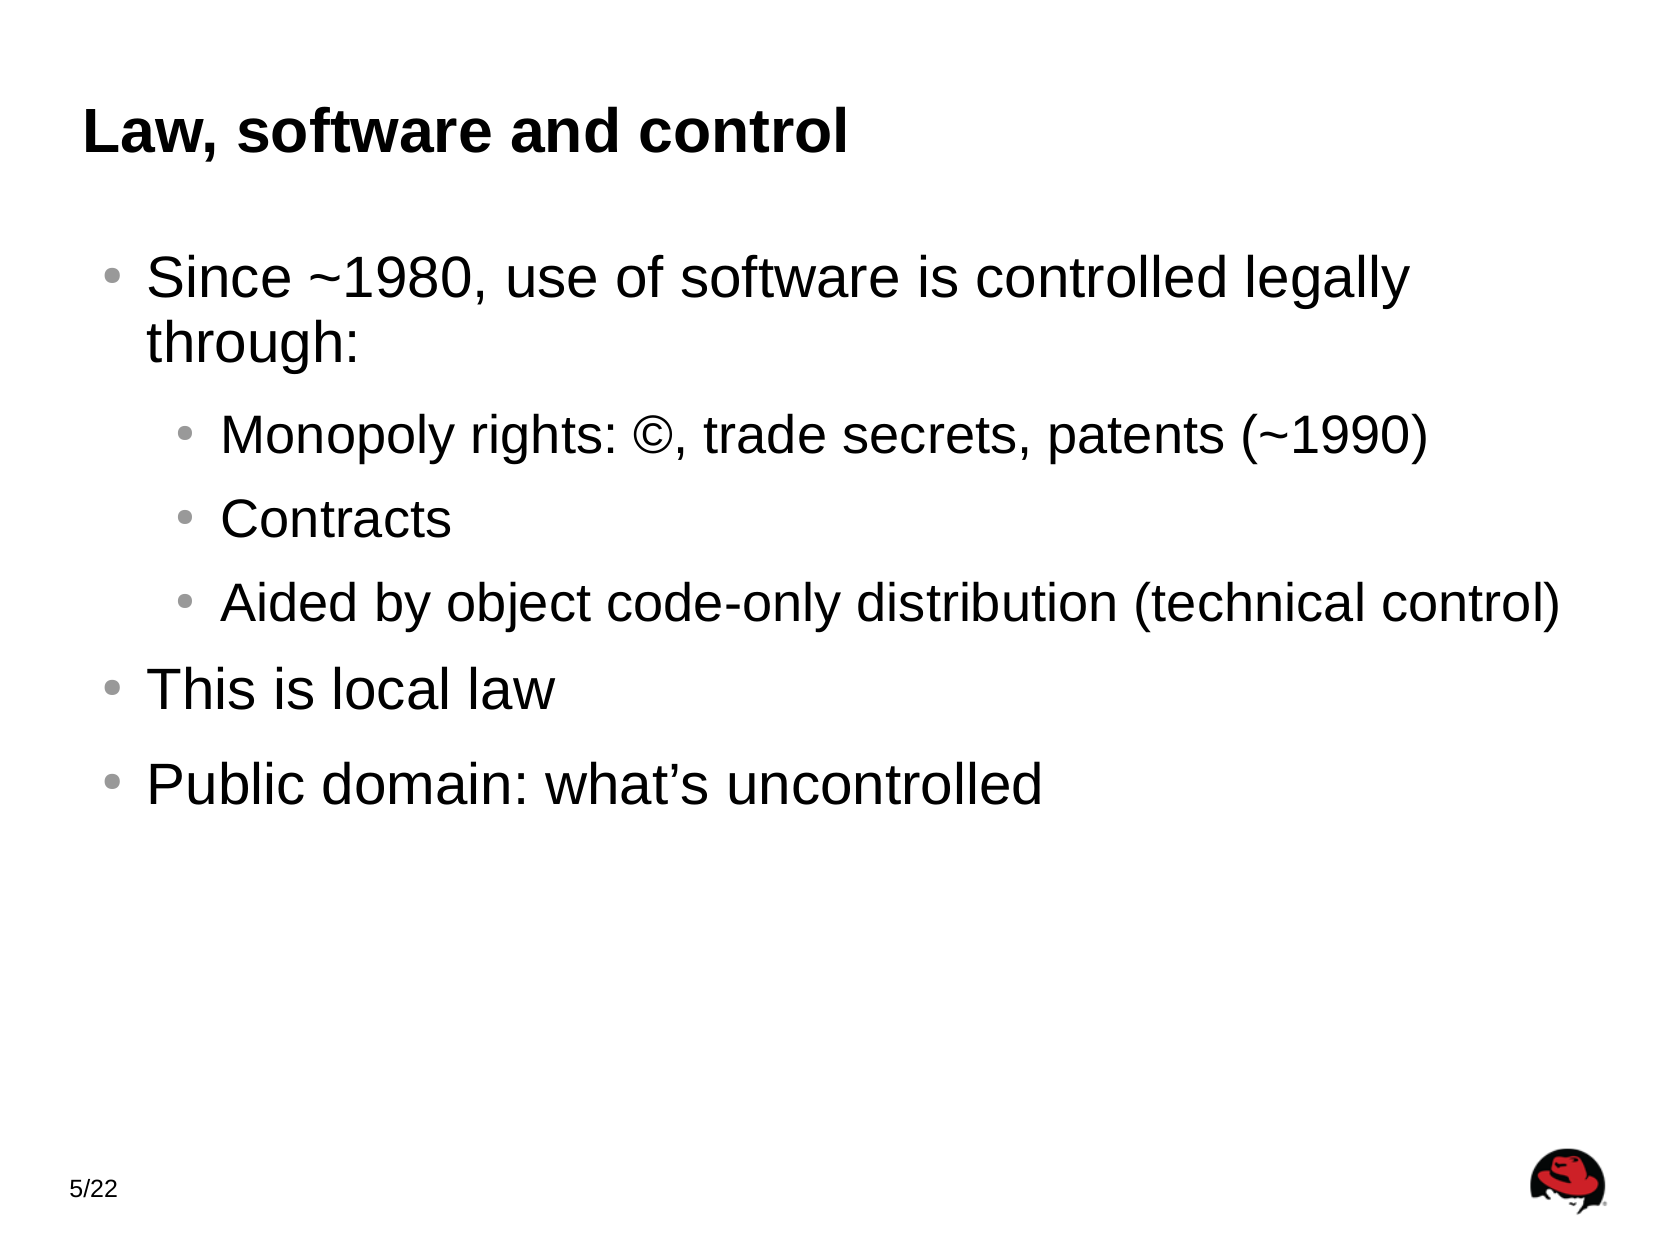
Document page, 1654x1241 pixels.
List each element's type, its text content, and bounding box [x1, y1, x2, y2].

title Law, software and control [82, 45, 1571, 218]
picture [1529, 1146, 1613, 1224]
list Since ~1980, use of software is controlled legally through: Monopoly rights: ©, trade secrets, patents (~1990) Contracts Aided by object code-only distribution (technical control) This is local law Public domain: what’s uncontrolled [86, 244, 1576, 1024]
